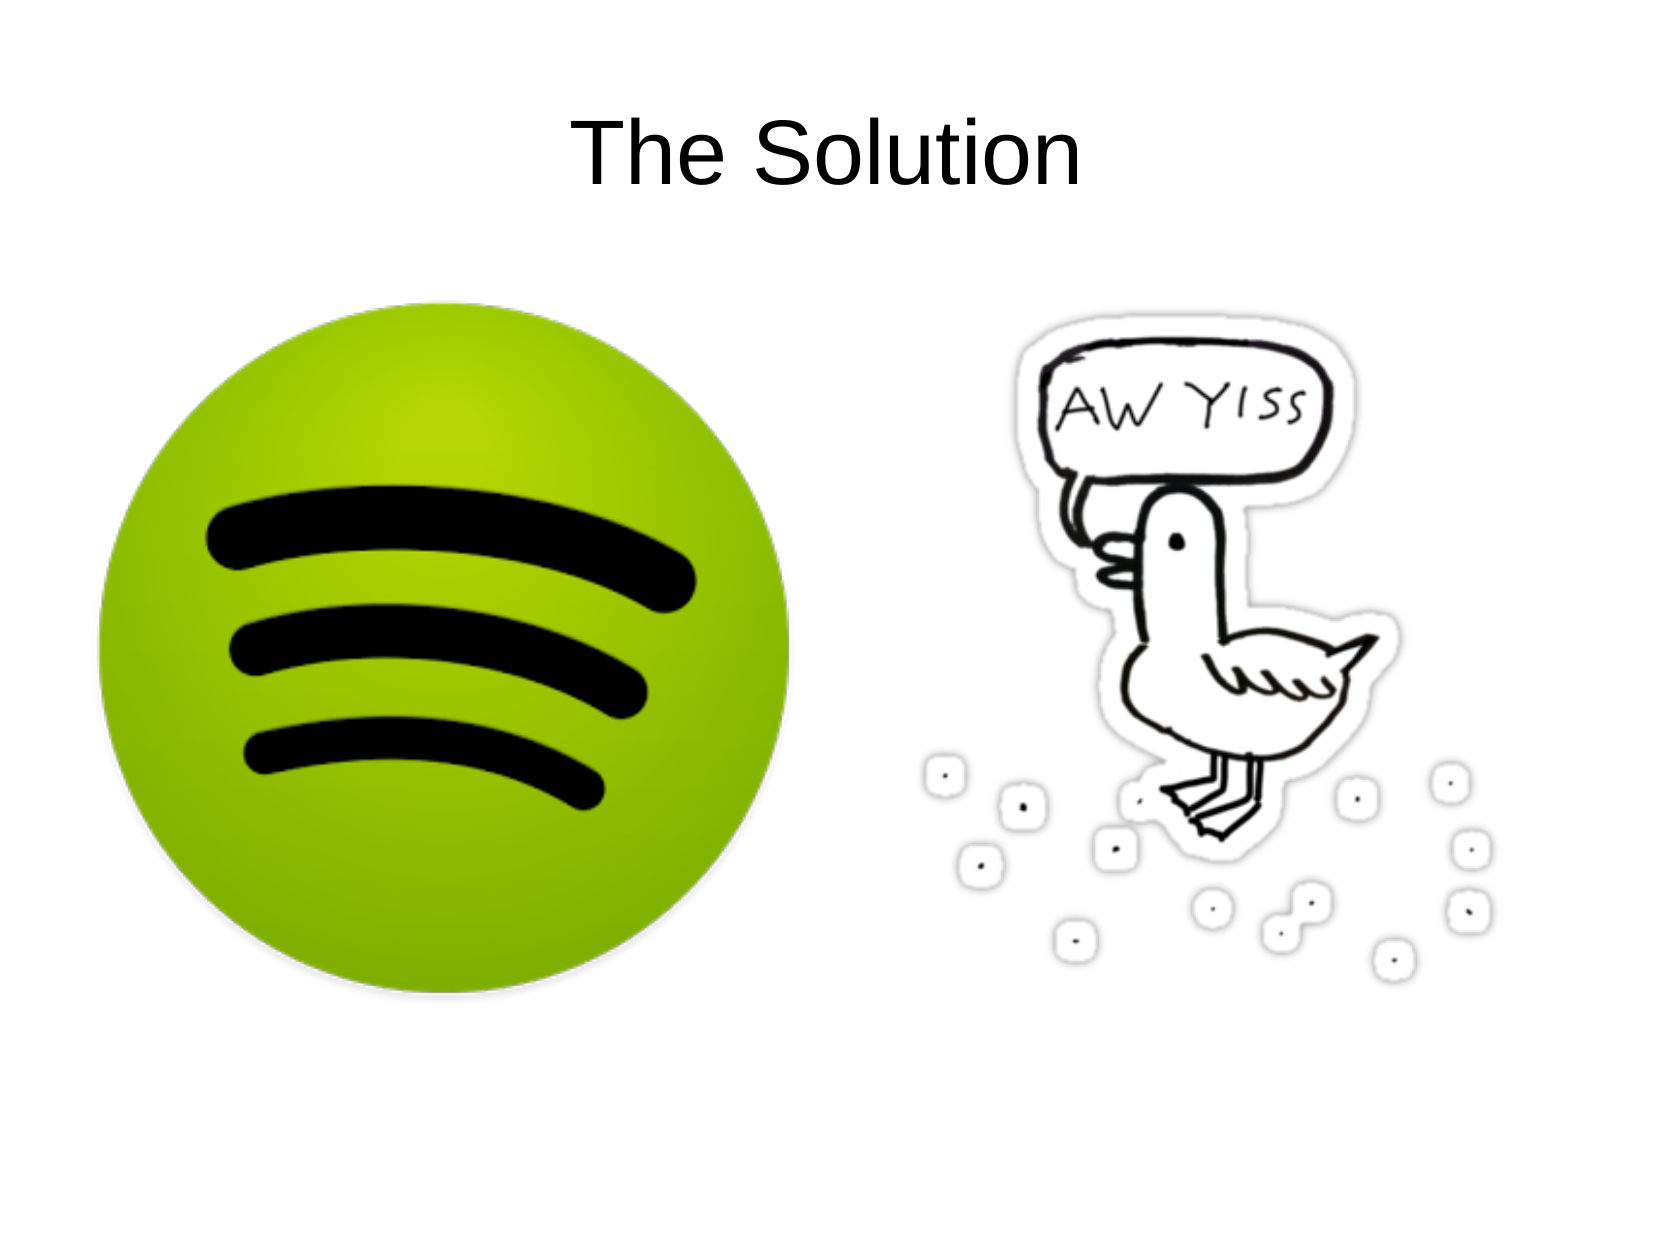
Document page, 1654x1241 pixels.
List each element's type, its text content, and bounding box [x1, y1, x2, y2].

title The Solution [82, 49, 1571, 257]
picture [86, 290, 806, 1010]
picture [845, 301, 1572, 999]
